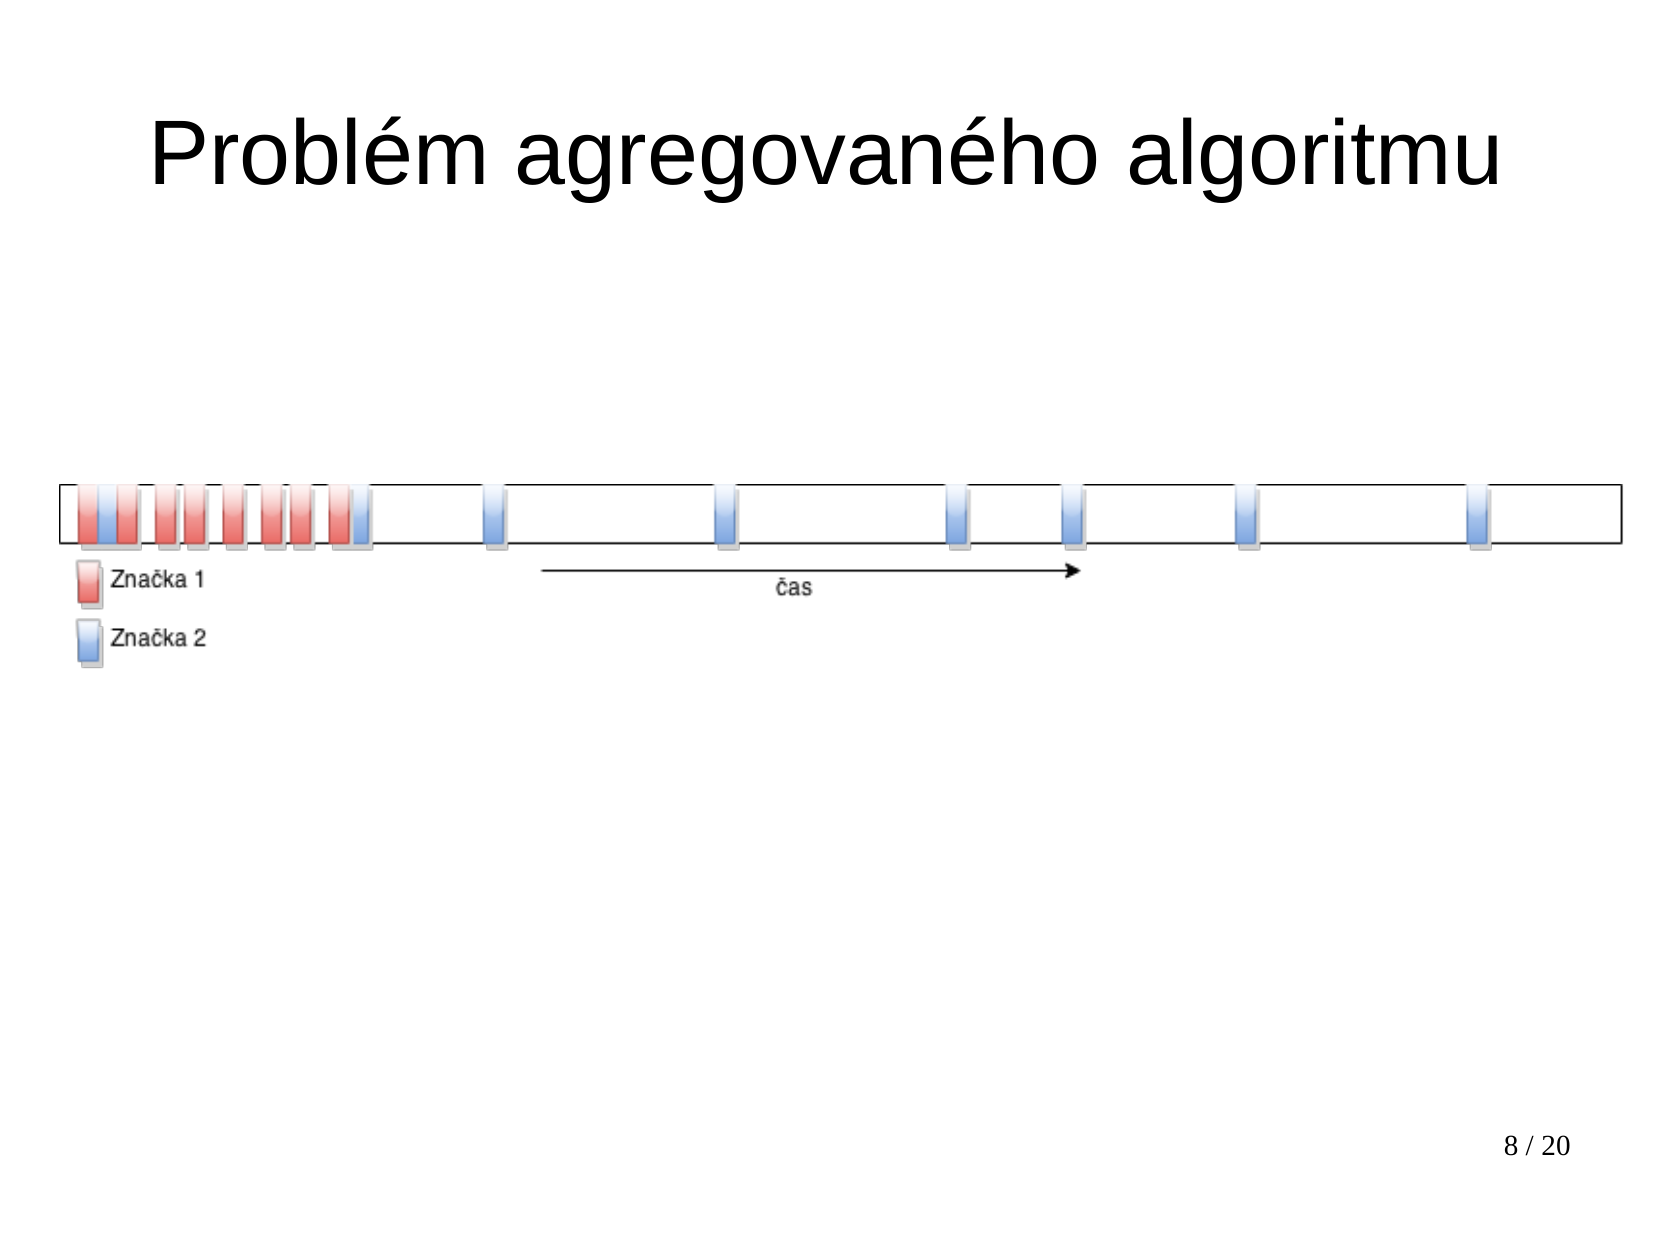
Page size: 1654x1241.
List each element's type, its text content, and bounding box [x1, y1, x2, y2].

title Problém agregovaného algoritmu [82, 49, 1571, 257]
picture [59, 484, 1625, 674]
